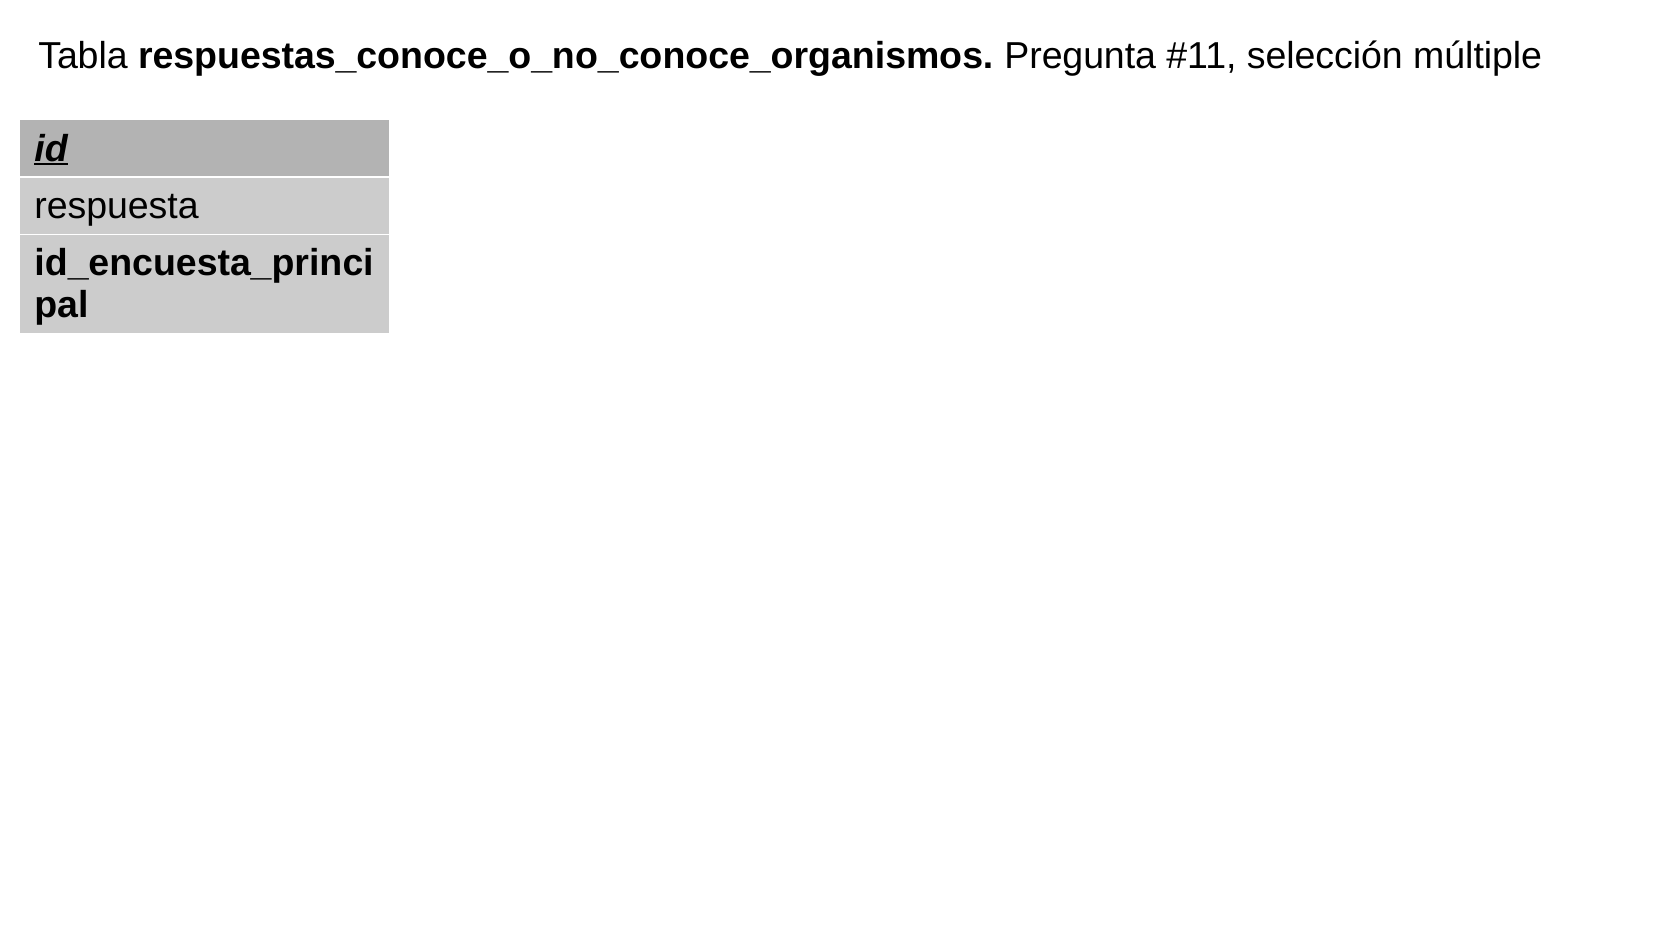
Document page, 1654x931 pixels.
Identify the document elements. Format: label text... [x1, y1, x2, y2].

text_box Tabla respuestas_conoce_o_no_conoce_organismos. Pregunta #11, selección múltiple [23, 23, 1618, 165]
table_cell respuesta [20, 178, 389, 234]
table_cell id_encuesta_principal [20, 235, 389, 333]
table_header id [20, 120, 389, 176]
